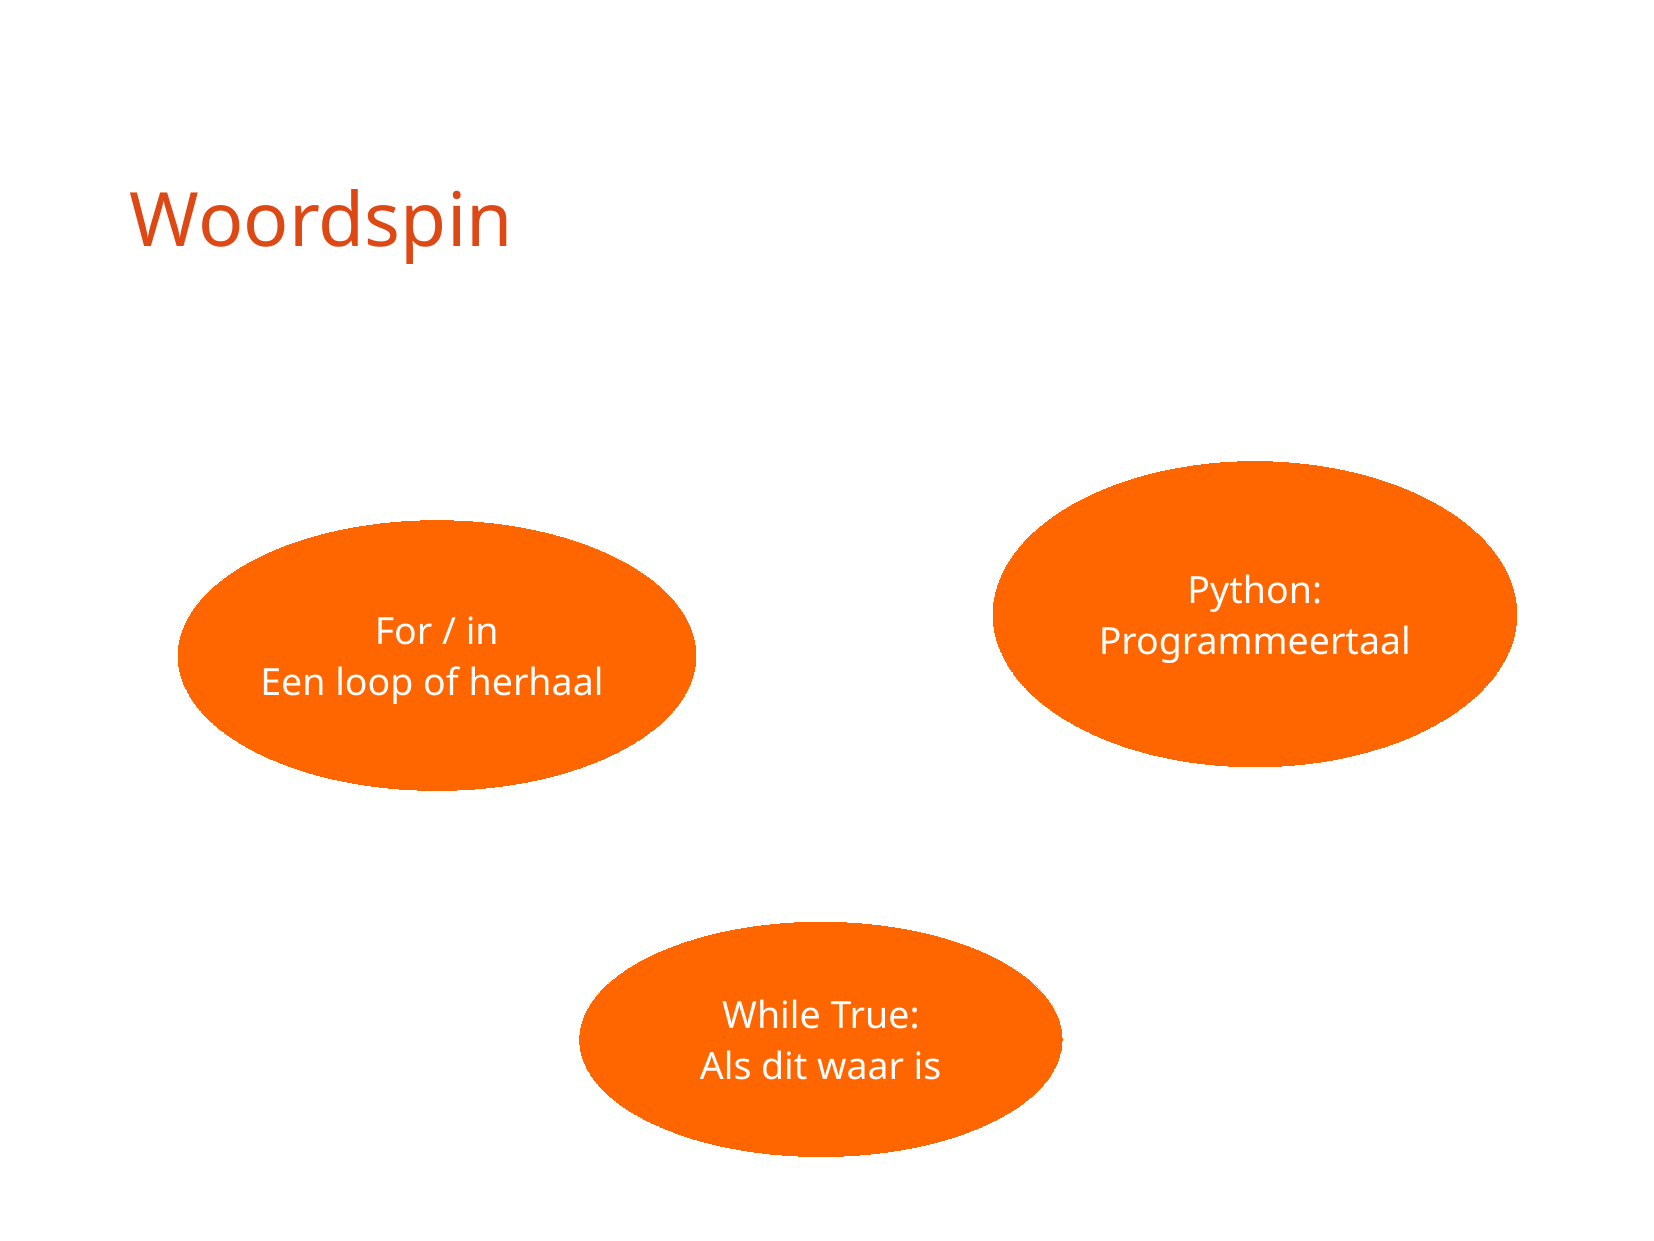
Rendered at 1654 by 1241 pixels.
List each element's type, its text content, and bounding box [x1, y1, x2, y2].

text_box While True: Als dit waar is [578, 921, 1064, 1158]
text_box Python: Programmeertaal [992, 460, 1518, 768]
title Woordspin [129, 153, 1518, 281]
text_box For / in Een loop of herhaal [177, 519, 697, 792]
